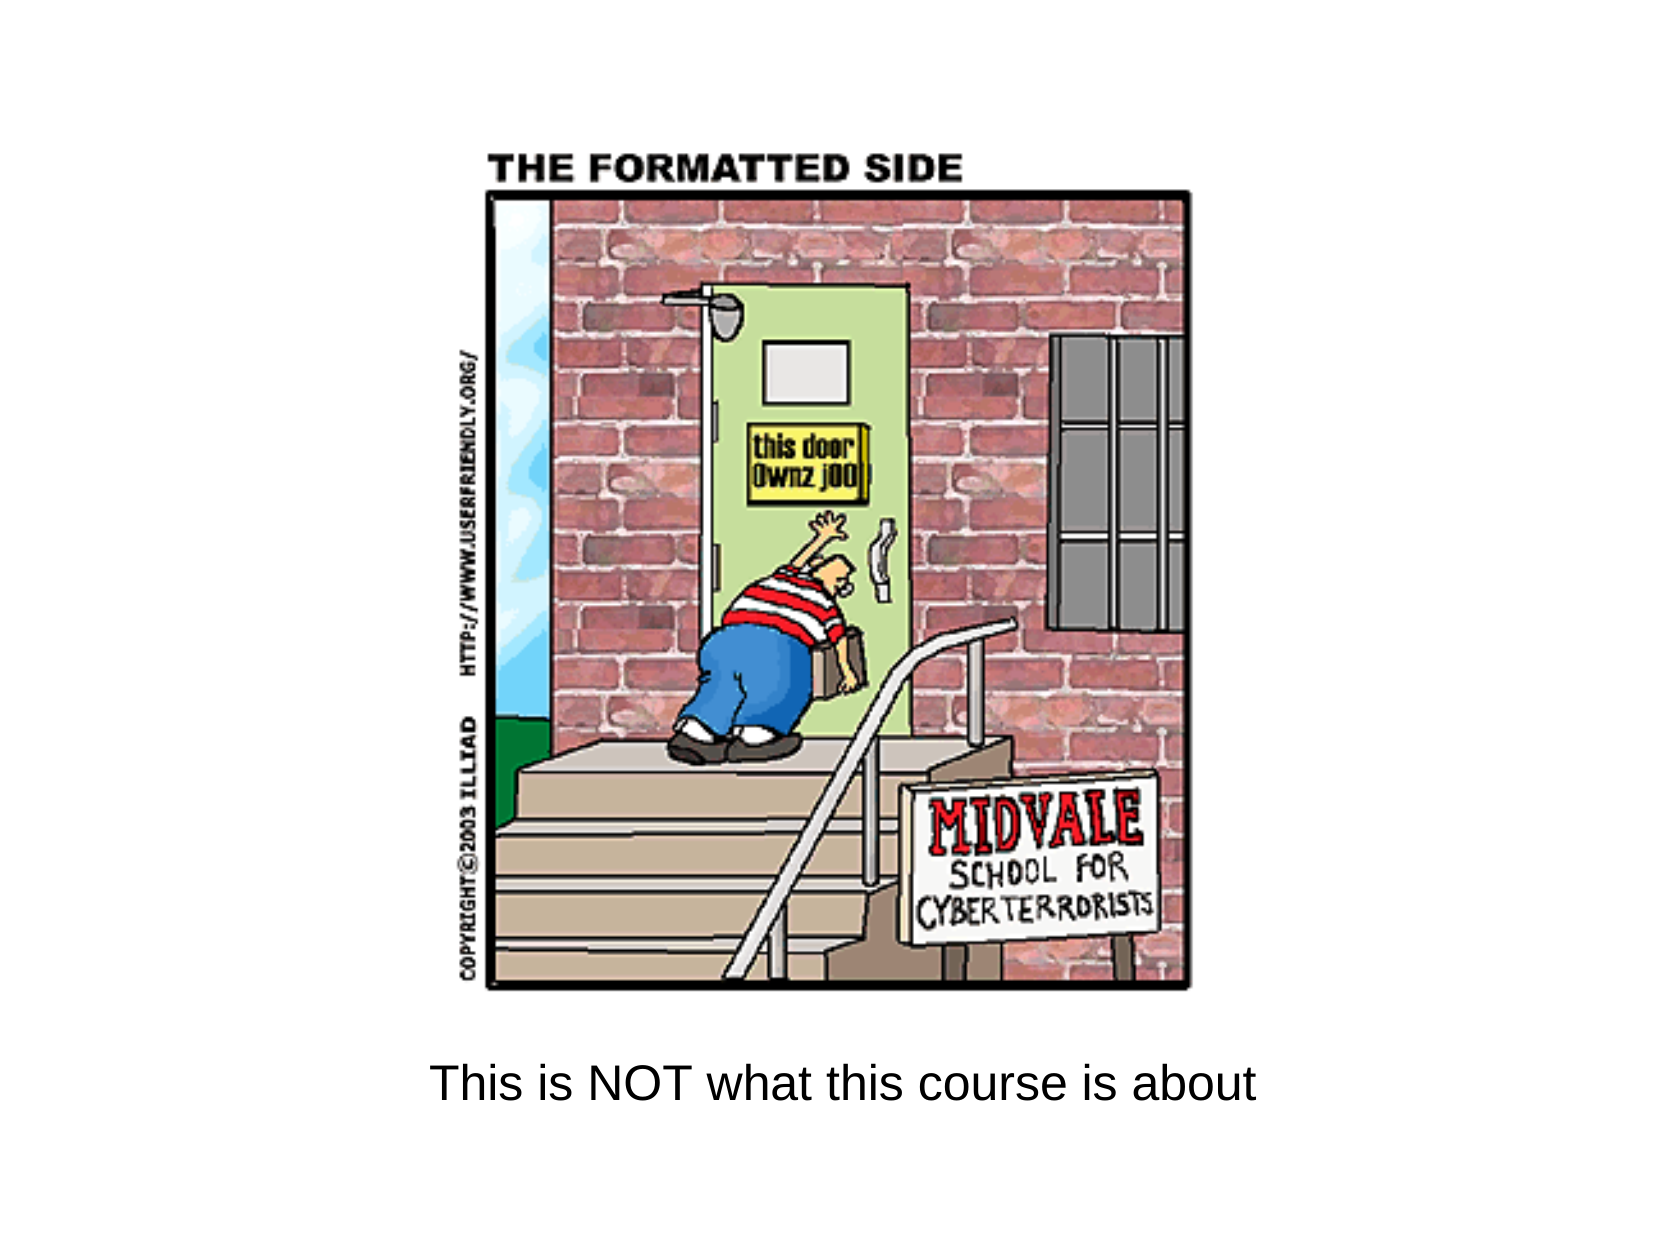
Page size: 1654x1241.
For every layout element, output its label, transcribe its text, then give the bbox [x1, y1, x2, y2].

text_box This is NOT what this course is about [429, 1055, 1302, 1113]
picture [0, 0, 1654, 1241]
